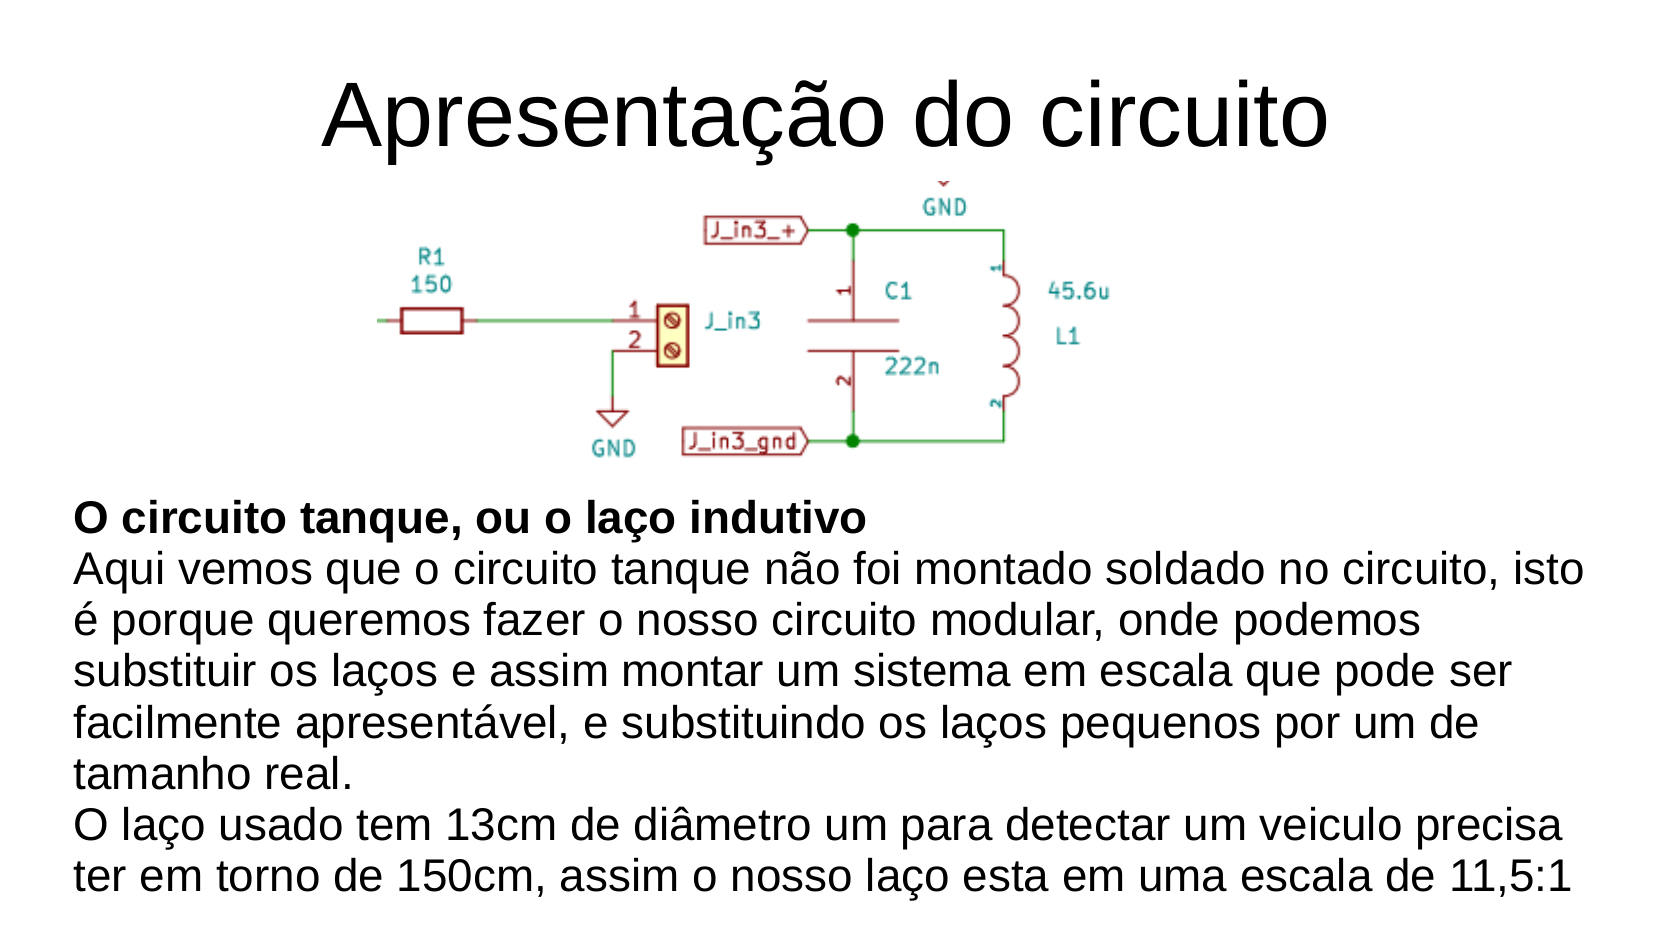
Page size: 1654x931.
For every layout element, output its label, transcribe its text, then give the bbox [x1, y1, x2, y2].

text_box O circuito tanque, ou o laço indutivo Aqui vemos que o circuito tanque não foi montado soldado no circuito, isto é porque queremos fazer o nosso circuito modular, onde podemos substituir os laços e assim montar um sistema em escala que pode ser facilmente apresentável, e substituindo os laços pequenos por um de tamanho real. O laço usado tem 13cm de diâmetro um para detectar um veiculo precisa ter em torno de 150cm, assim o nosso laço esta em uma escala de 11,5:1 [59, 484, 1607, 931]
picture [377, 181, 1141, 485]
title Apresentação do circuito [82, 37, 1571, 193]
